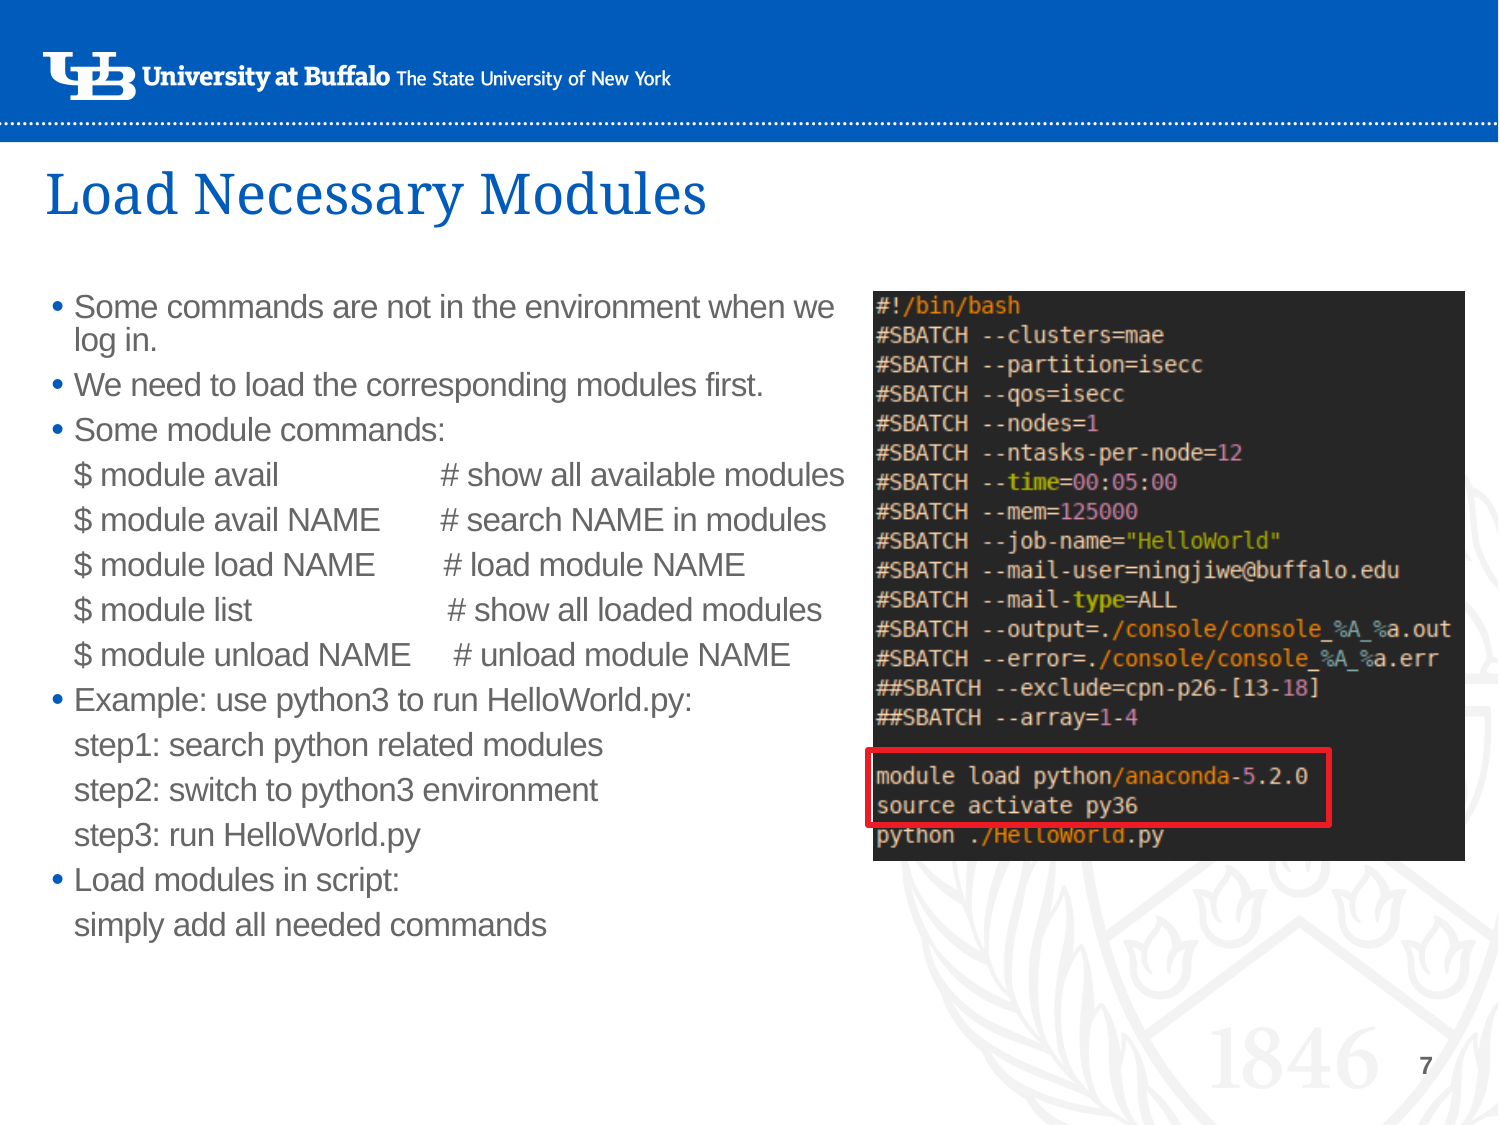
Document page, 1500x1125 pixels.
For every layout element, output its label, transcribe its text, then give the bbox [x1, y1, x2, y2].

title Load Necessary Modules [30, 153, 1387, 233]
picture [0, 0, 1499, 1125]
text_box [867, 750, 1330, 826]
list Some commands are not in the environment when we log in. We need to load the corresponding modules first. Some module commands: $ module avail # show all available modules $ module avail NAME # search NAME in modules $ module load NAME # load module NAME $ module list # show all loaded modules $ module unload NAME # unload module NAME Example: use python3 to run HelloWorld.py: step1: search python related modules step2: switch to python3 environment step3: run HelloWorld.py Load modules in script: simply add all needed commands [21, 285, 886, 976]
